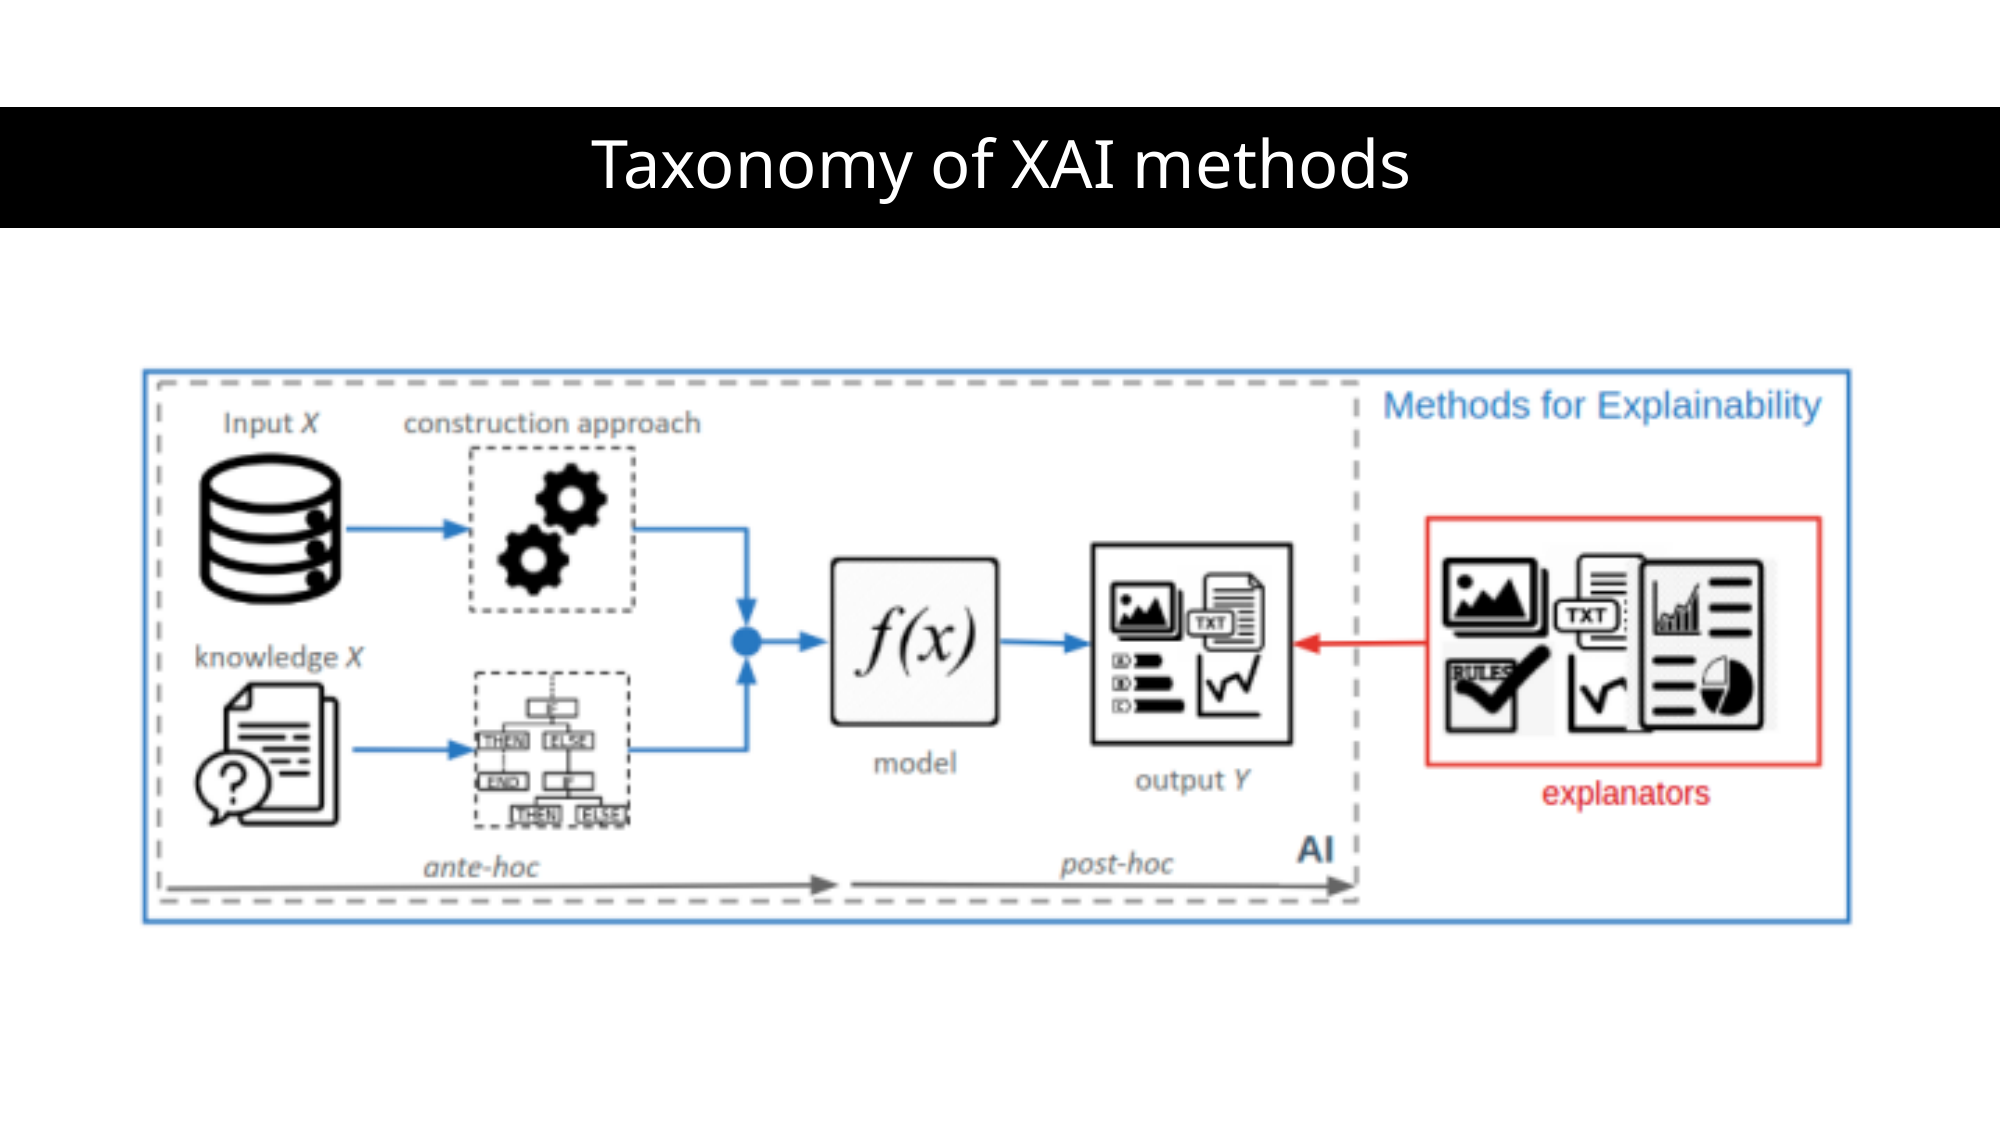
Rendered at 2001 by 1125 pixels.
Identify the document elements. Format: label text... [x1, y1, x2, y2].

text_box [1931, 107, 2000, 228]
picture [105, 328, 1895, 942]
text_box [0, 107, 91, 228]
title Taxonomy of XAI methods [91, 105, 1931, 228]
